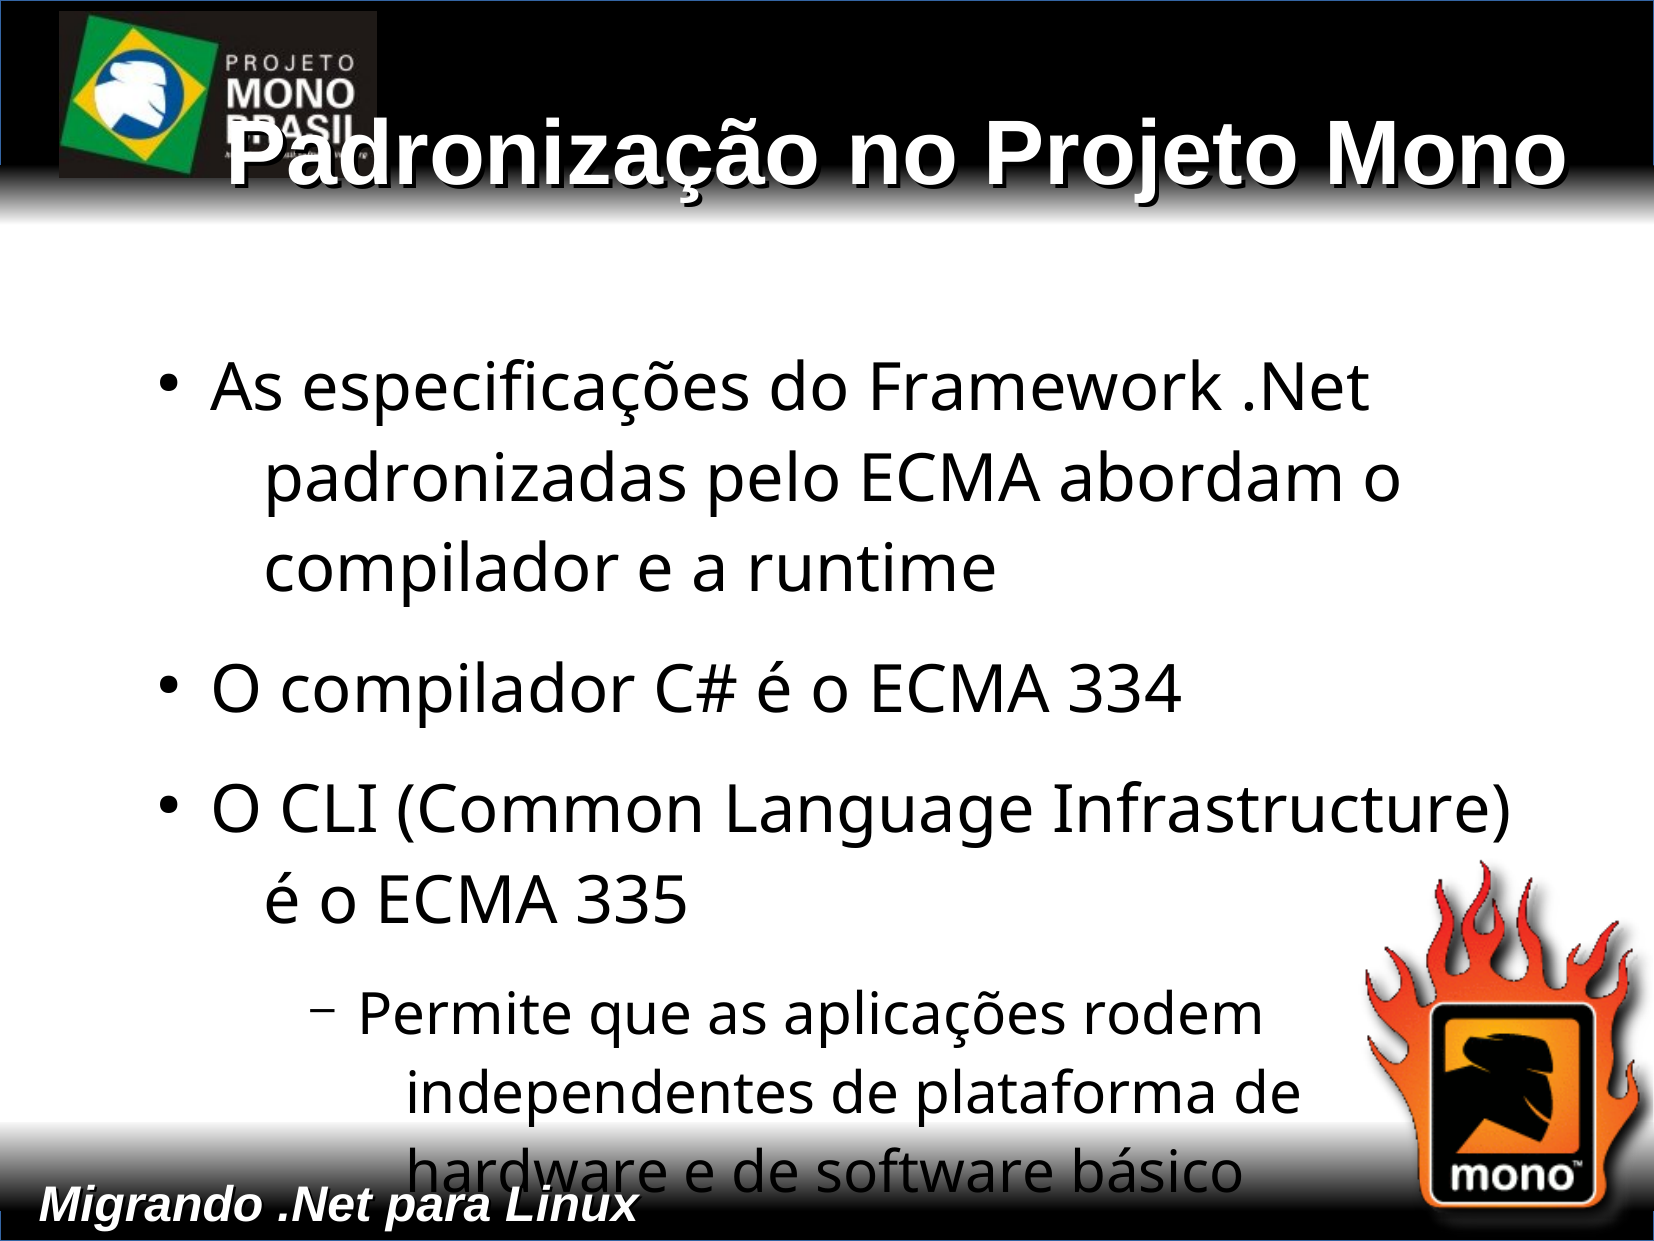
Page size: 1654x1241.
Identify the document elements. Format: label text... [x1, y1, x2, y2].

picture [1302, 805, 1654, 1241]
picture [59, 11, 377, 178]
title Padronização no Projeto Mono [82, 49, 1571, 257]
list As especificações do Framework .Net padronizadas pelo ECMA abordam o compilador e a runtime O compilador C# é o ECMA 334 O CLI (Common Language Infrastructure) é o ECMA 335 Permite que as aplicações rodem independentes de plataforma de hardware e de software básico [121, 338, 1534, 1145]
text_box Migrando .Net para Linux [23, 1168, 546, 1241]
